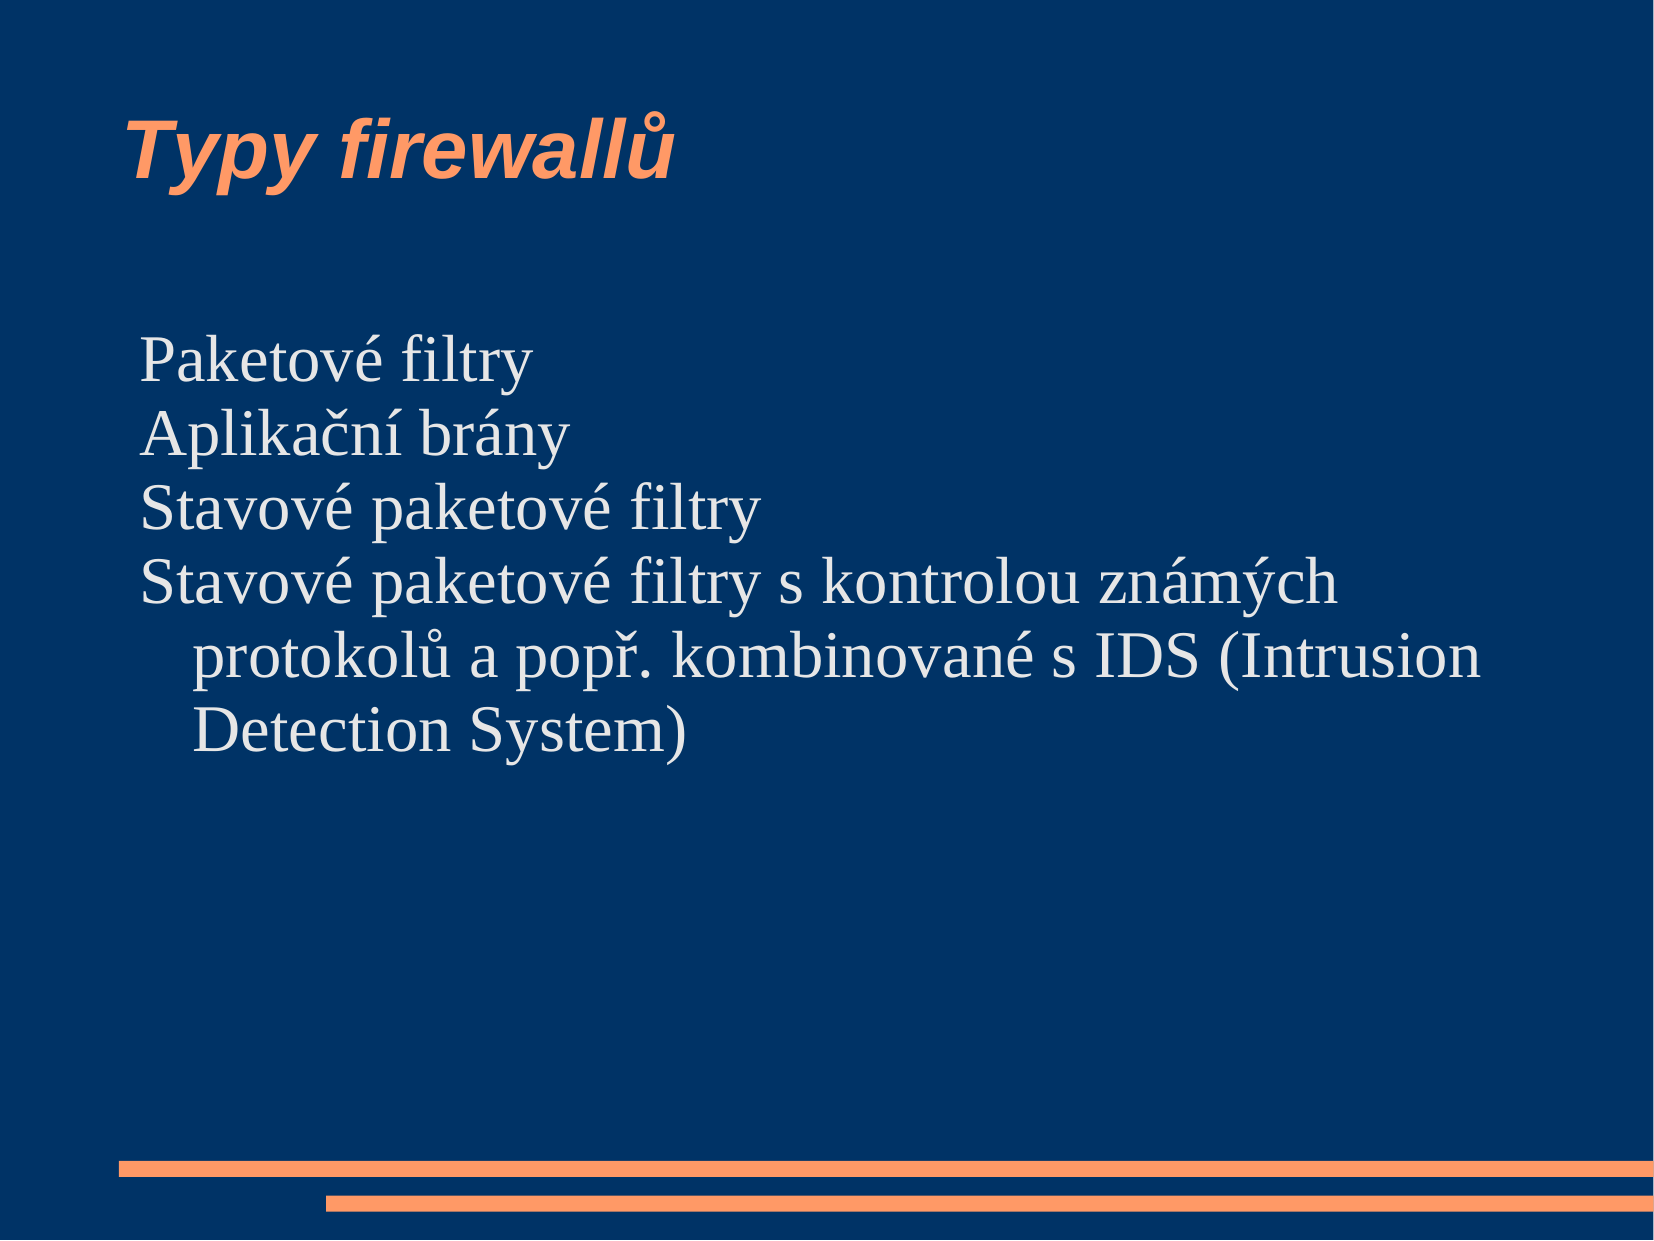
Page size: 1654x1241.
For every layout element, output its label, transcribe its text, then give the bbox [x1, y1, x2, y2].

list Paketové filtry Aplikační brány Stavové paketové filtry Stavové paketové filtry s kontrolou známých protokolů a popř. kombinované s IDS (Intrusion Detection System) [121, 322, 1561, 1133]
title Typy firewallů [121, 46, 1534, 254]
